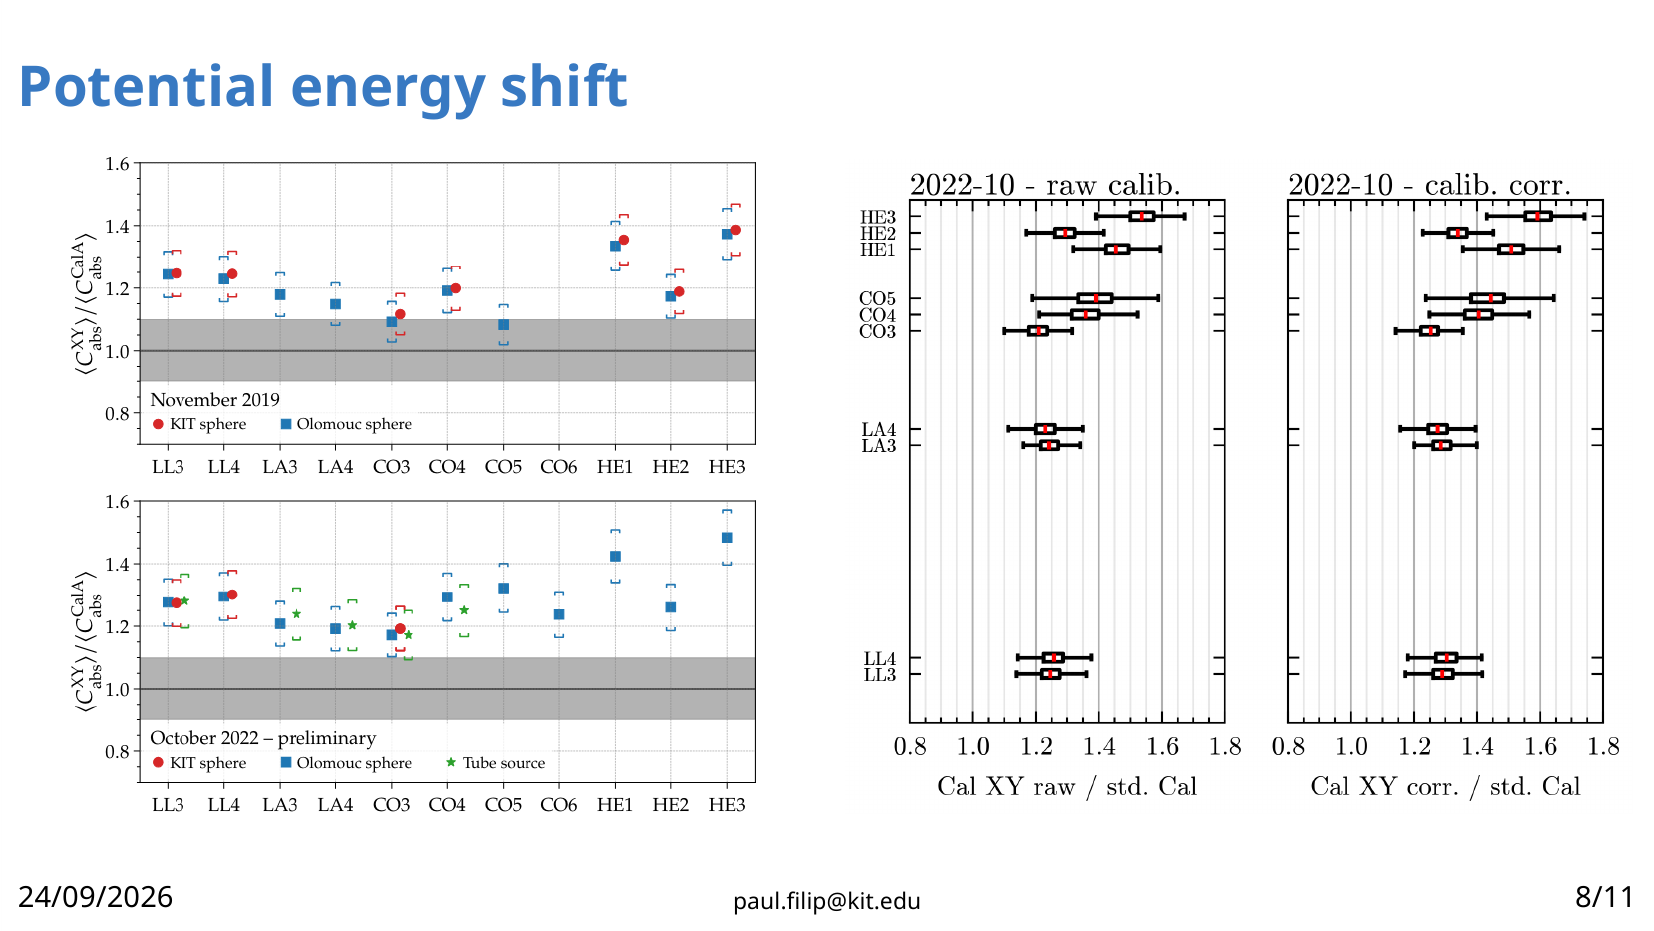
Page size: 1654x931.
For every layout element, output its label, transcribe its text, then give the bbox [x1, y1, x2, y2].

picture [0, 0, 1654, 931]
title Potential energy shift [18, 45, 1632, 115]
